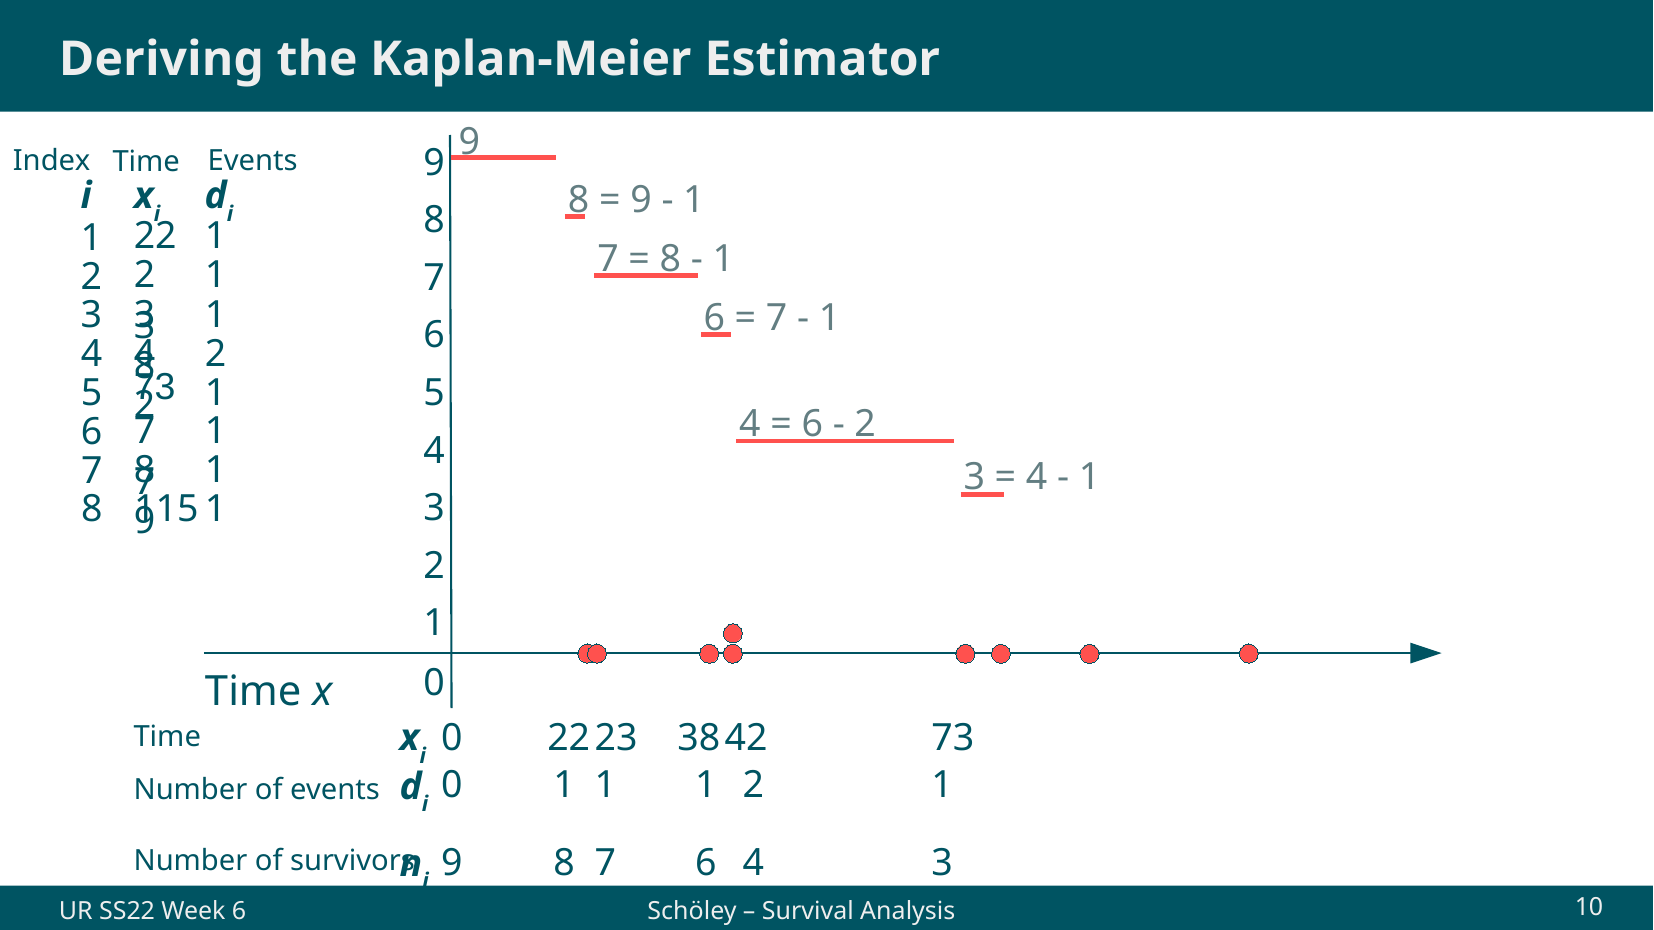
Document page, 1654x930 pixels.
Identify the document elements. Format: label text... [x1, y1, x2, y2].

text_box [955, 644, 976, 664]
text_box 38 [119, 279, 190, 319]
text_box Time [97, 132, 192, 183]
text_box 23 [579, 703, 652, 750]
text_box 6 [680, 828, 727, 888]
text_box Index [0, 131, 192, 182]
text_box xi [384, 703, 426, 752]
text_box 1 [408, 588, 460, 647]
text_box 73 [916, 703, 989, 750]
text_box 1 [190, 474, 283, 534]
text_box 42 [119, 319, 190, 378]
text_box 6 [66, 396, 117, 435]
text_box 5 [408, 358, 460, 415]
text_box 77 [119, 395, 190, 435]
text_box [1239, 643, 1259, 664]
text_box Time [118, 708, 384, 758]
text_box 1 [190, 240, 262, 279]
text_box 22 [532, 703, 579, 763]
text_box 9 [408, 127, 460, 187]
text_box 3 = 4 - 1 [948, 442, 1110, 502]
text_box 42 [709, 703, 782, 750]
text_box 4 [408, 415, 460, 473]
text_box 7 [408, 245, 460, 300]
text_box 115 [119, 474, 190, 534]
text_box 0 [426, 750, 498, 810]
text_box 7 [579, 828, 652, 888]
text_box 2 [727, 750, 800, 810]
text_box 0 [426, 703, 498, 750]
text_box 1 [65, 202, 117, 241]
text_box 9 [443, 106, 516, 166]
text_box 1 [579, 750, 652, 810]
text_box xi [118, 183, 173, 229]
text_box 4 [66, 319, 117, 358]
text_box [1079, 644, 1100, 664]
text_box 8 [408, 187, 460, 245]
text_box 1 [190, 378, 262, 395]
text_box [577, 643, 607, 664]
text_box i [65, 182, 106, 202]
text_box Number of survivors [118, 831, 385, 882]
text_box Time x [190, 652, 408, 708]
text_box 1 [190, 279, 262, 319]
text_box 1 [916, 750, 989, 810]
text_box 1 [538, 750, 579, 810]
text_box Time x [460, 652, 912, 767]
text_box 2 [65, 241, 117, 280]
text_box 38 [662, 703, 709, 763]
text_box 7 = 8 - 1 [582, 223, 743, 283]
text_box ni [384, 828, 441, 897]
text_box 1 [680, 750, 727, 810]
text_box 8 = 9 - 1 [553, 164, 714, 224]
text_box 9 [426, 828, 498, 888]
text_box 1 [190, 435, 262, 474]
text_box 0 [408, 647, 460, 703]
text_box 6 = 7 - 1 [688, 282, 850, 342]
text_box [723, 623, 743, 643]
text_box di [384, 752, 441, 820]
text_box 2 [190, 319, 262, 378]
text_box 23 [119, 240, 190, 279]
text_box [991, 644, 1011, 664]
text_box Events [192, 131, 386, 182]
text_box [723, 644, 743, 664]
text_box 1 [190, 395, 262, 435]
text_box 4 = 6 - 2 [724, 389, 885, 448]
text_box 4 [727, 828, 800, 888]
text_box 3 [916, 828, 989, 888]
text_box 6 [408, 300, 460, 358]
text_box 3 [408, 473, 460, 530]
text_box 89 [119, 435, 190, 474]
text_box 73 [119, 378, 190, 395]
text_box 1 [189, 200, 262, 260]
text_box 3 [65, 280, 117, 340]
text_box [699, 644, 719, 664]
text_box 8 [66, 474, 117, 534]
text_box Number of events [118, 761, 384, 811]
text_box 7 [66, 435, 117, 474]
text_box 22 [119, 200, 189, 240]
text_box di [189, 161, 246, 200]
text_box 8 [538, 828, 579, 888]
title Deriving the Kaplan-Meier Estimator [58, 0, 1594, 117]
text_box 5 [66, 358, 117, 396]
text_box 2 [408, 530, 460, 588]
